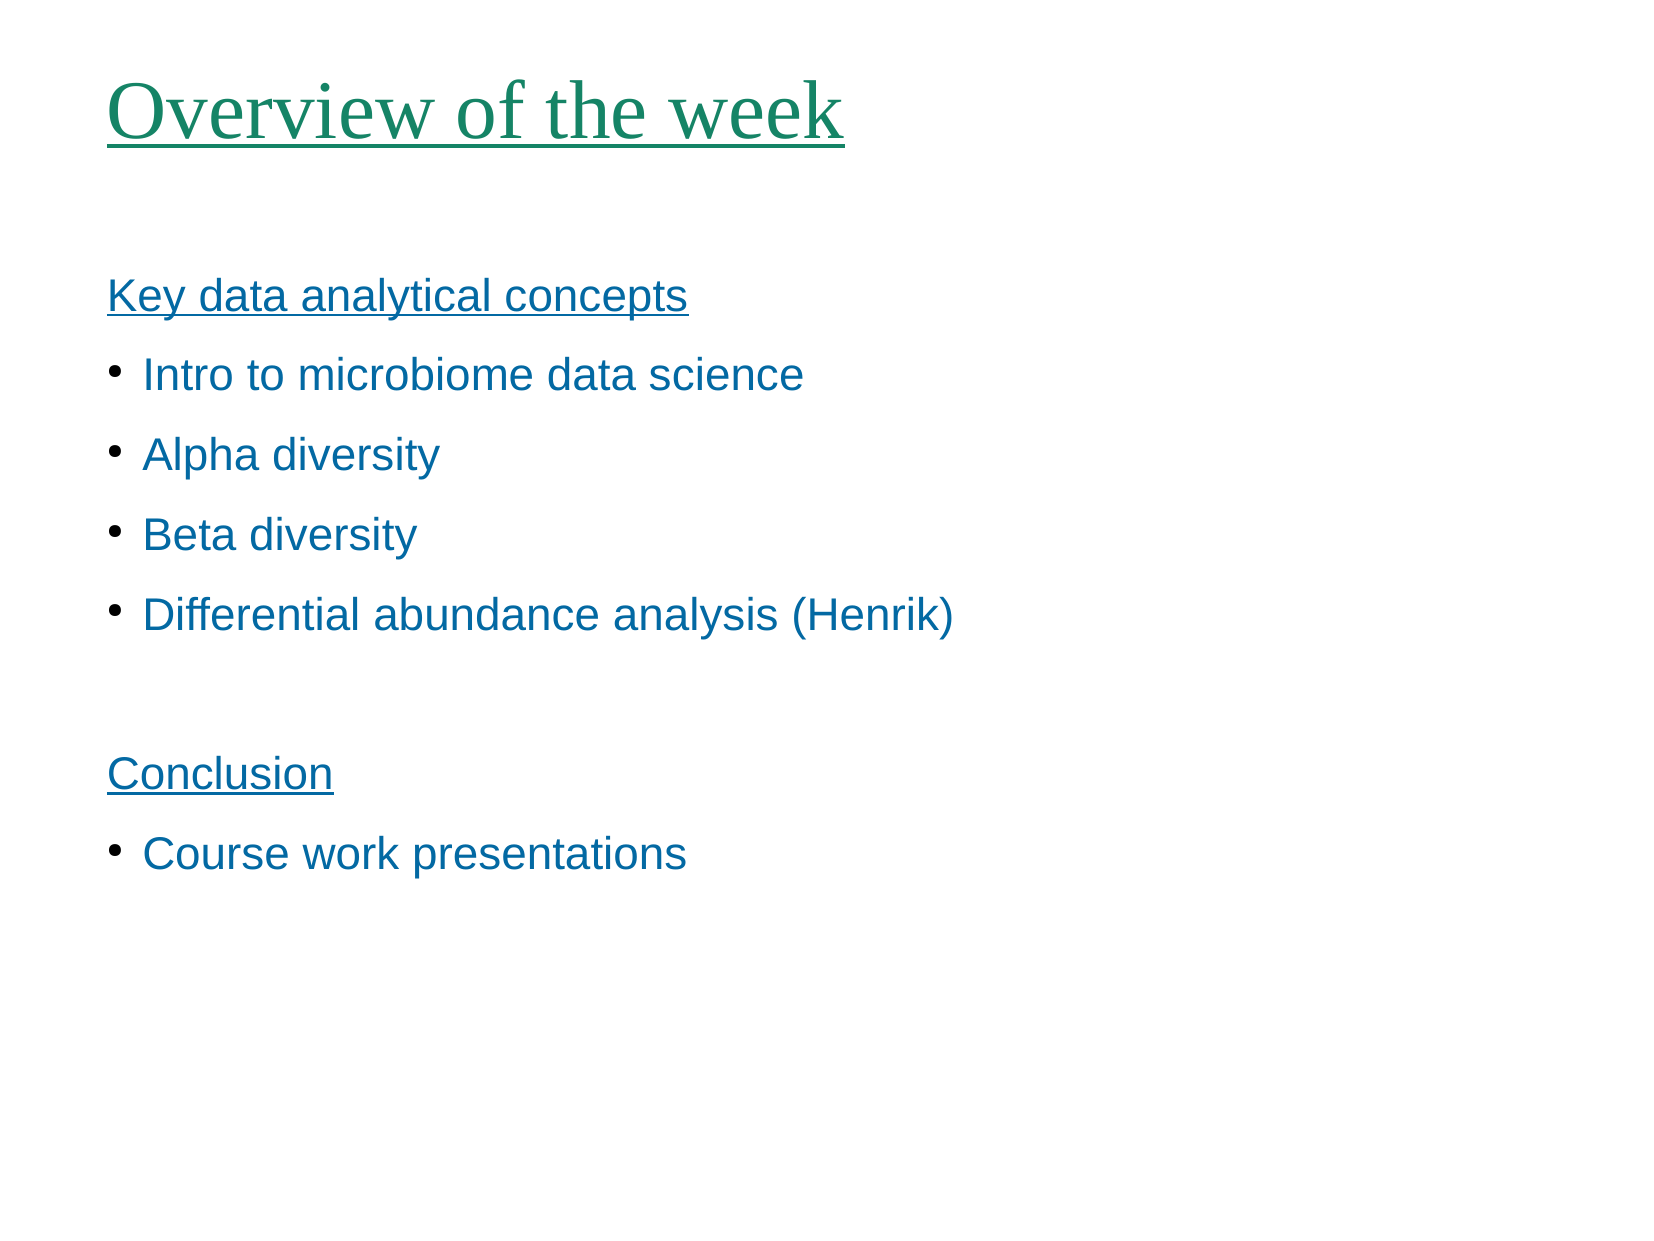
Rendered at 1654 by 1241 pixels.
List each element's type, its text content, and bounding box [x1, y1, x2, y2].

text_box Overview of the week Key data analytical concepts Intro to microbiome data science Alpha diversity Beta diversity Differential abundance analysis (Henrik) Conclusion Course work presentations [93, 49, 1559, 1205]
